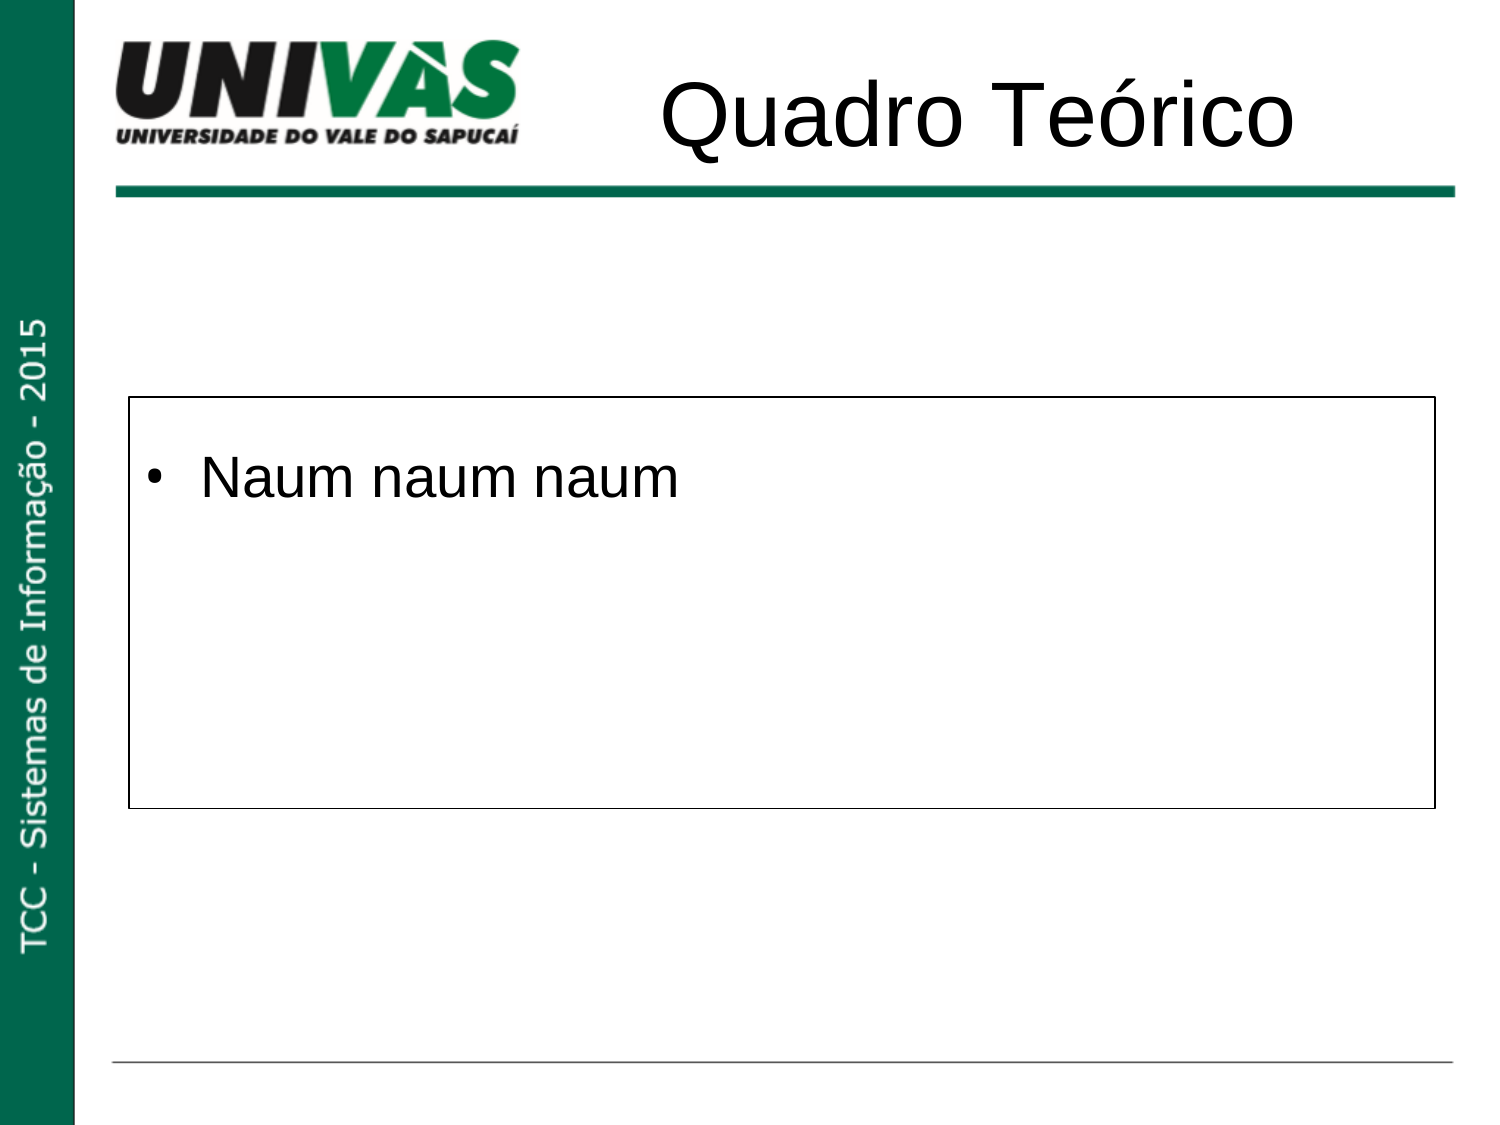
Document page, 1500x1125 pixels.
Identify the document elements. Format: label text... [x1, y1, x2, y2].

text_box Naum naum naum [128, 397, 1436, 809]
picture [0, 0, 1500, 1125]
title Quadro Teórico [515, 35, 1442, 186]
